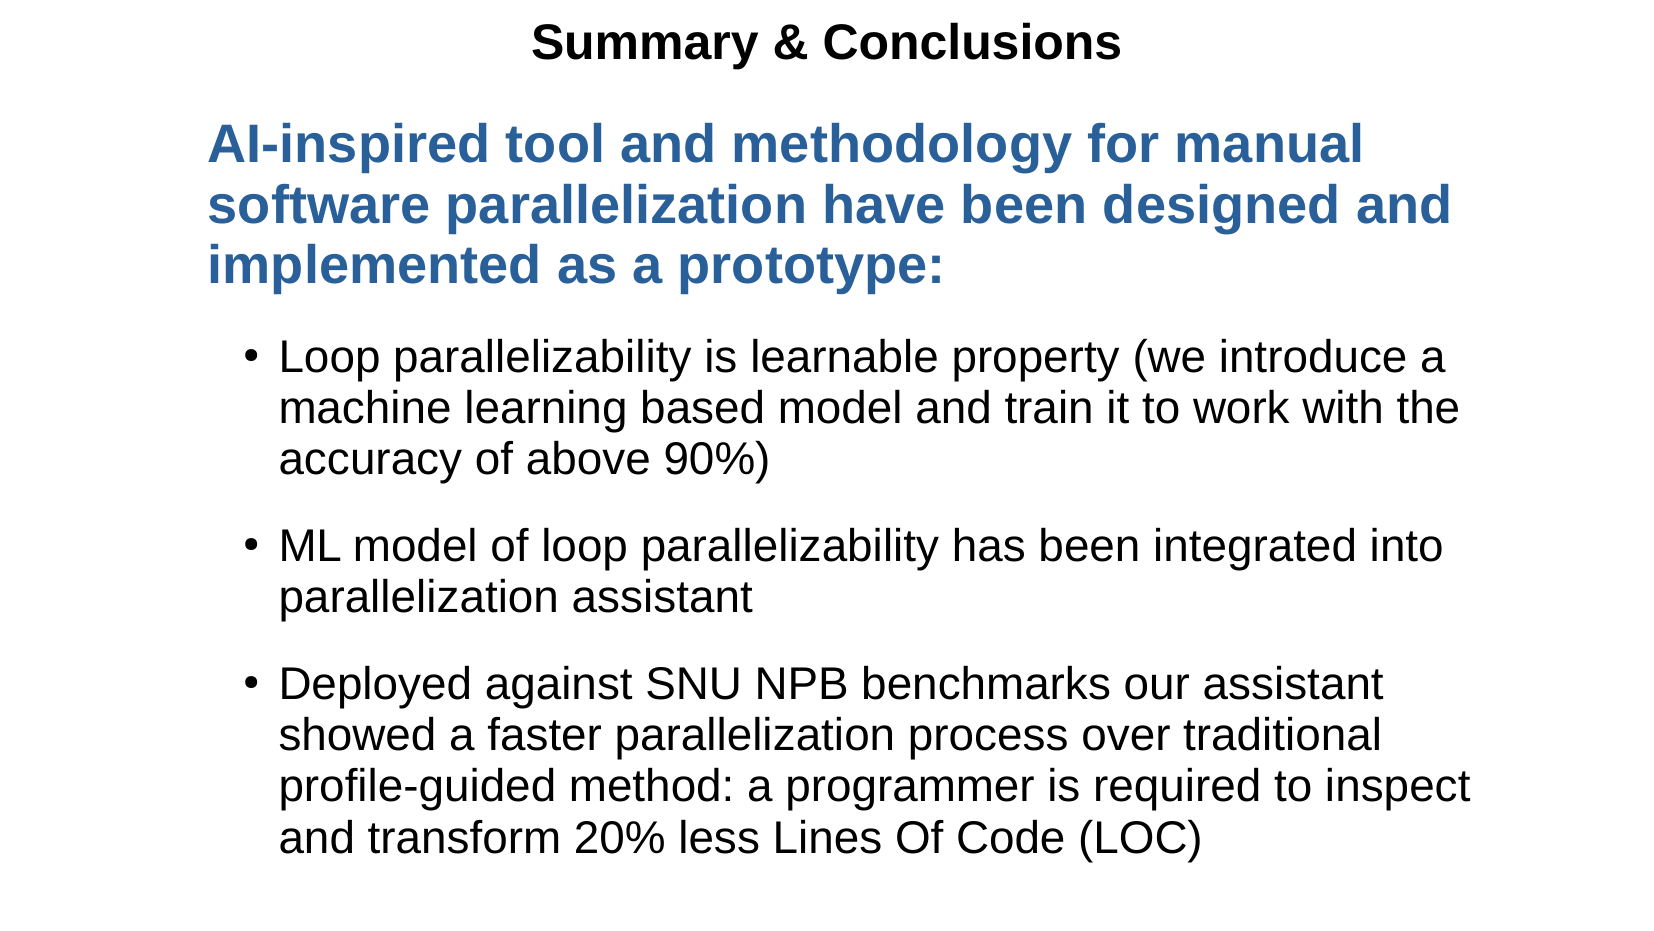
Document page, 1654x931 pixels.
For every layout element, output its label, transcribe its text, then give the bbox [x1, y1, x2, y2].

text_box Summary & Conclusions [0, 2, 1654, 83]
text_box AI-inspired tool and methodology for manual software parallelization have been designed and implemented as a prototype: Loop parallelizability is learnable property (we introduce a machine learning based model and train it to work with the accuracy of above 90%) ML model of loop parallelizability has been integrated into parallelization assistant Deployed against SNU NPB benchmarks our assistant showed a faster parallelization process over traditional profile-guided method: a programmer is required to inspect and transform 20% less Lines Of Code (LOC) [157, 106, 1524, 885]
